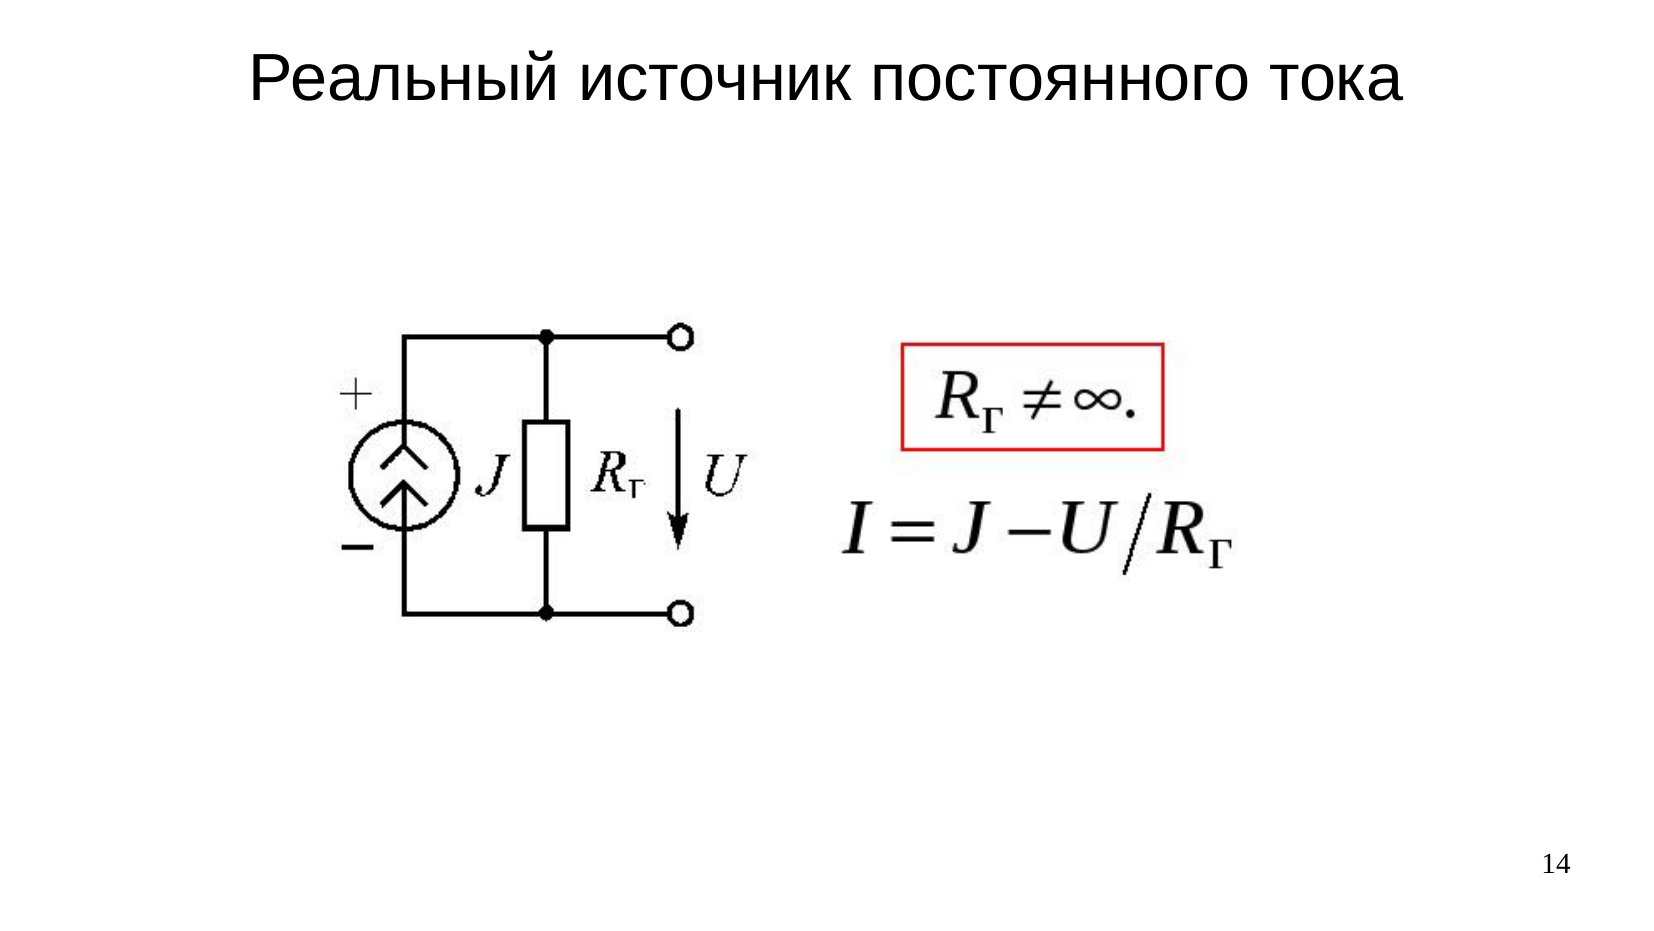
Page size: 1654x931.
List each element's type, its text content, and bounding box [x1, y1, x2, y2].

picture [332, 313, 1240, 632]
title Реальный источник постоянного тока [82, 37, 1571, 119]
